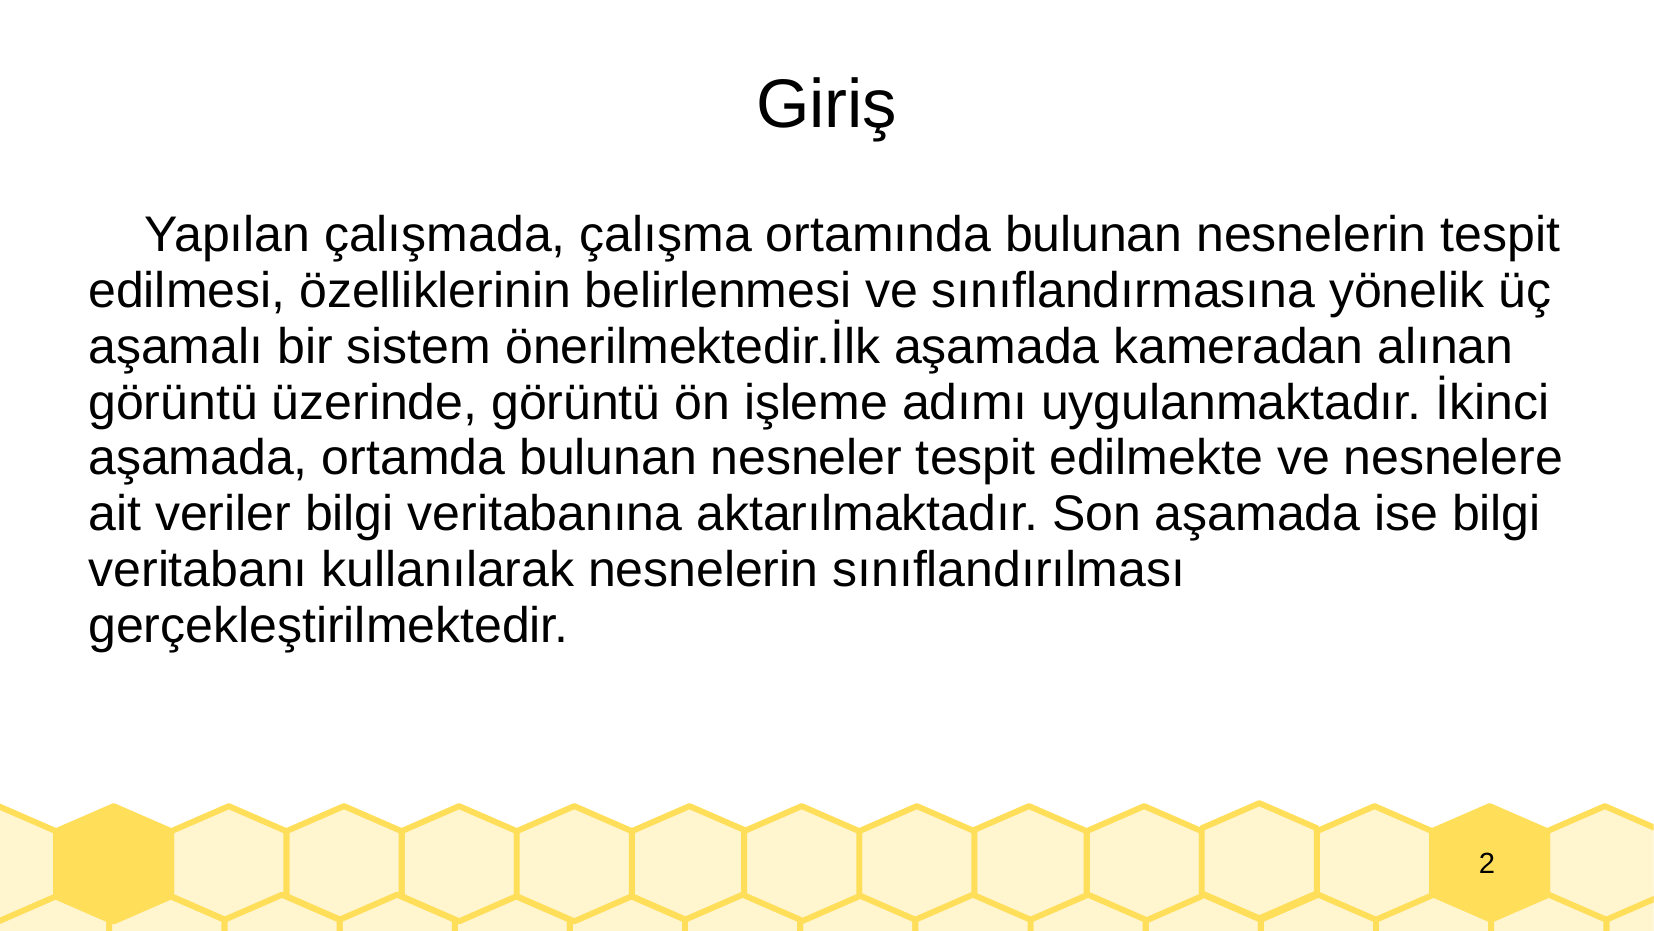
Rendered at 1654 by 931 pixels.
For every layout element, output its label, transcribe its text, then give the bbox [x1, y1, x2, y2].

title Giriş [88, 29, 1565, 178]
list Yapılan çalışmada, çalışma ortamında bulunan nesnelerin tespit edilmesi, özelliklerinin belirlenmesi ve sınıflandırmasına yönelik üç aşamalı bir sistem önerilmektedir.İlk aşamada kameradan alınan görüntü üzerinde, görüntü ön işleme adımı uygulanmaktadır. İkinci aşamada, ortamda bulunan nesneler tespit edilmekte ve nesnelere ait veriler bilgi veritabanına aktarılmaktadır. Son aşamada ise bilgi veritabanı kullanılarak nesnelerin sınıflandırılması gerçekleştirilmektedir. [88, 206, 1565, 739]
